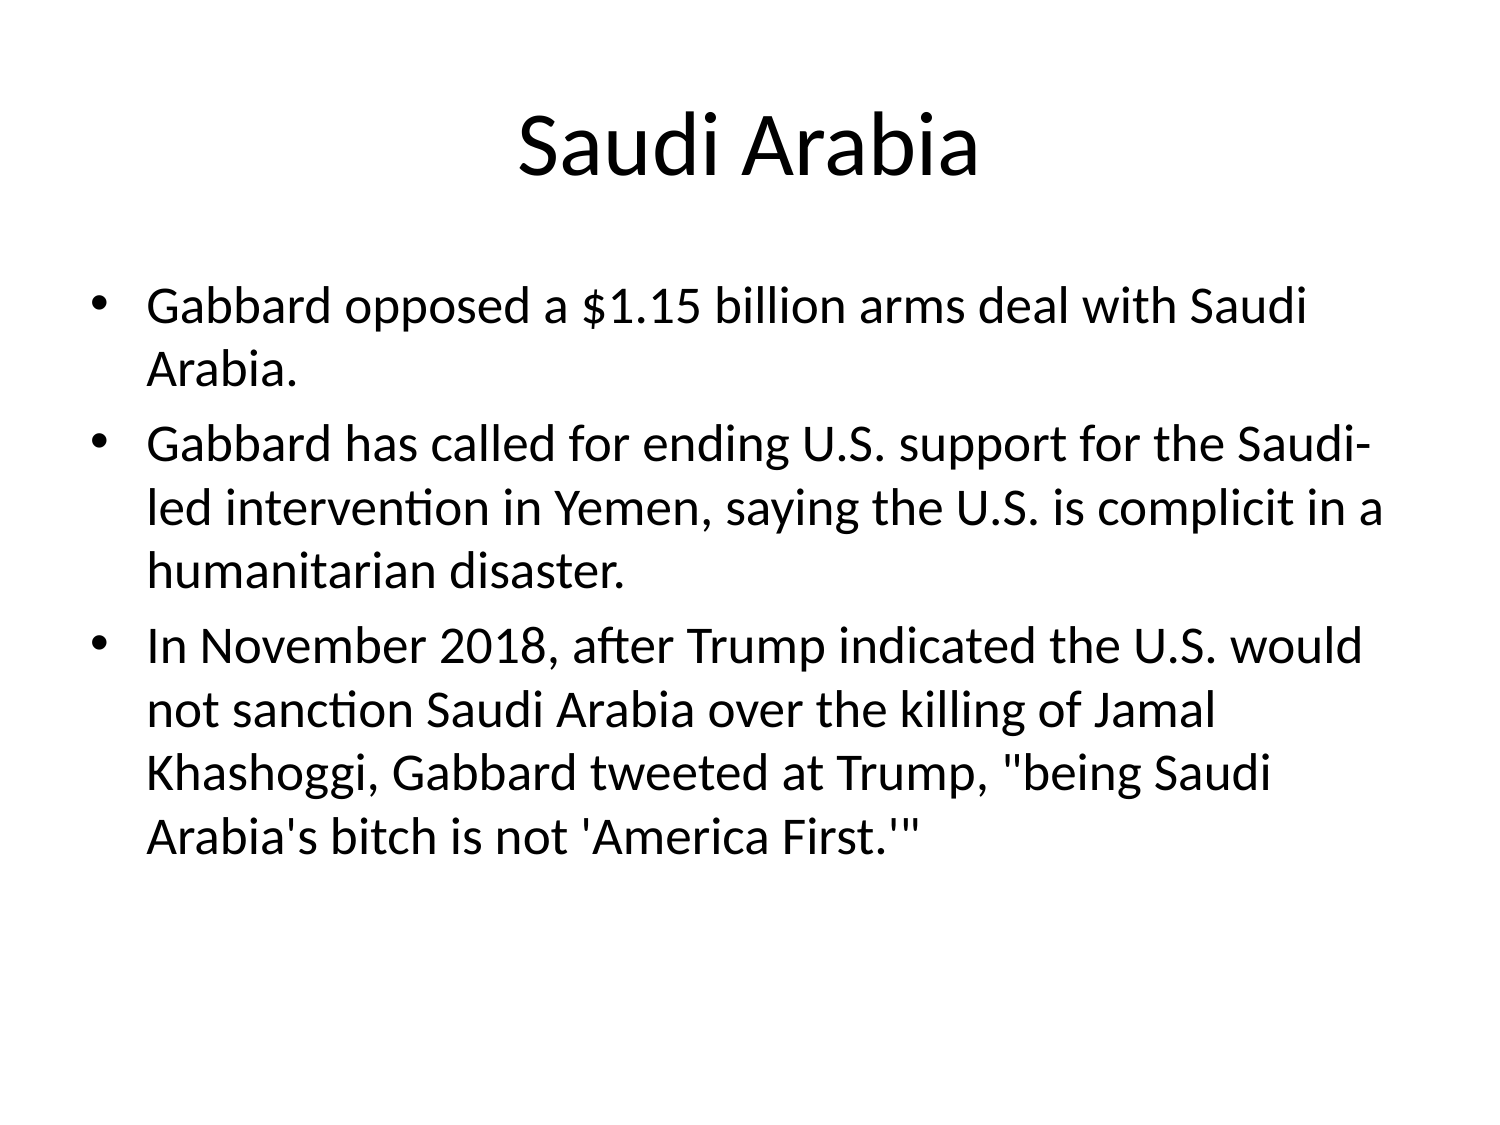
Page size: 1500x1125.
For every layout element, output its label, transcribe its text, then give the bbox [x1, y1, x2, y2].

list Gabbard opposed a $1.15 billion arms deal with Saudi Arabia. Gabbard has called for ending U.S. support for the Saudi-led intervention in Yemen, saying the U.S. is complicit in a humanitarian disaster. In November 2018, after Trump indicated the U.S. would not sanction Saudi Arabia over the killing of Jamal Khashoggi, Gabbard tweeted at Trump, "being Saudi Arabia's bitch is not 'America First.'" [75, 262, 1425, 1005]
title Saudi Arabia [75, 45, 1425, 233]
